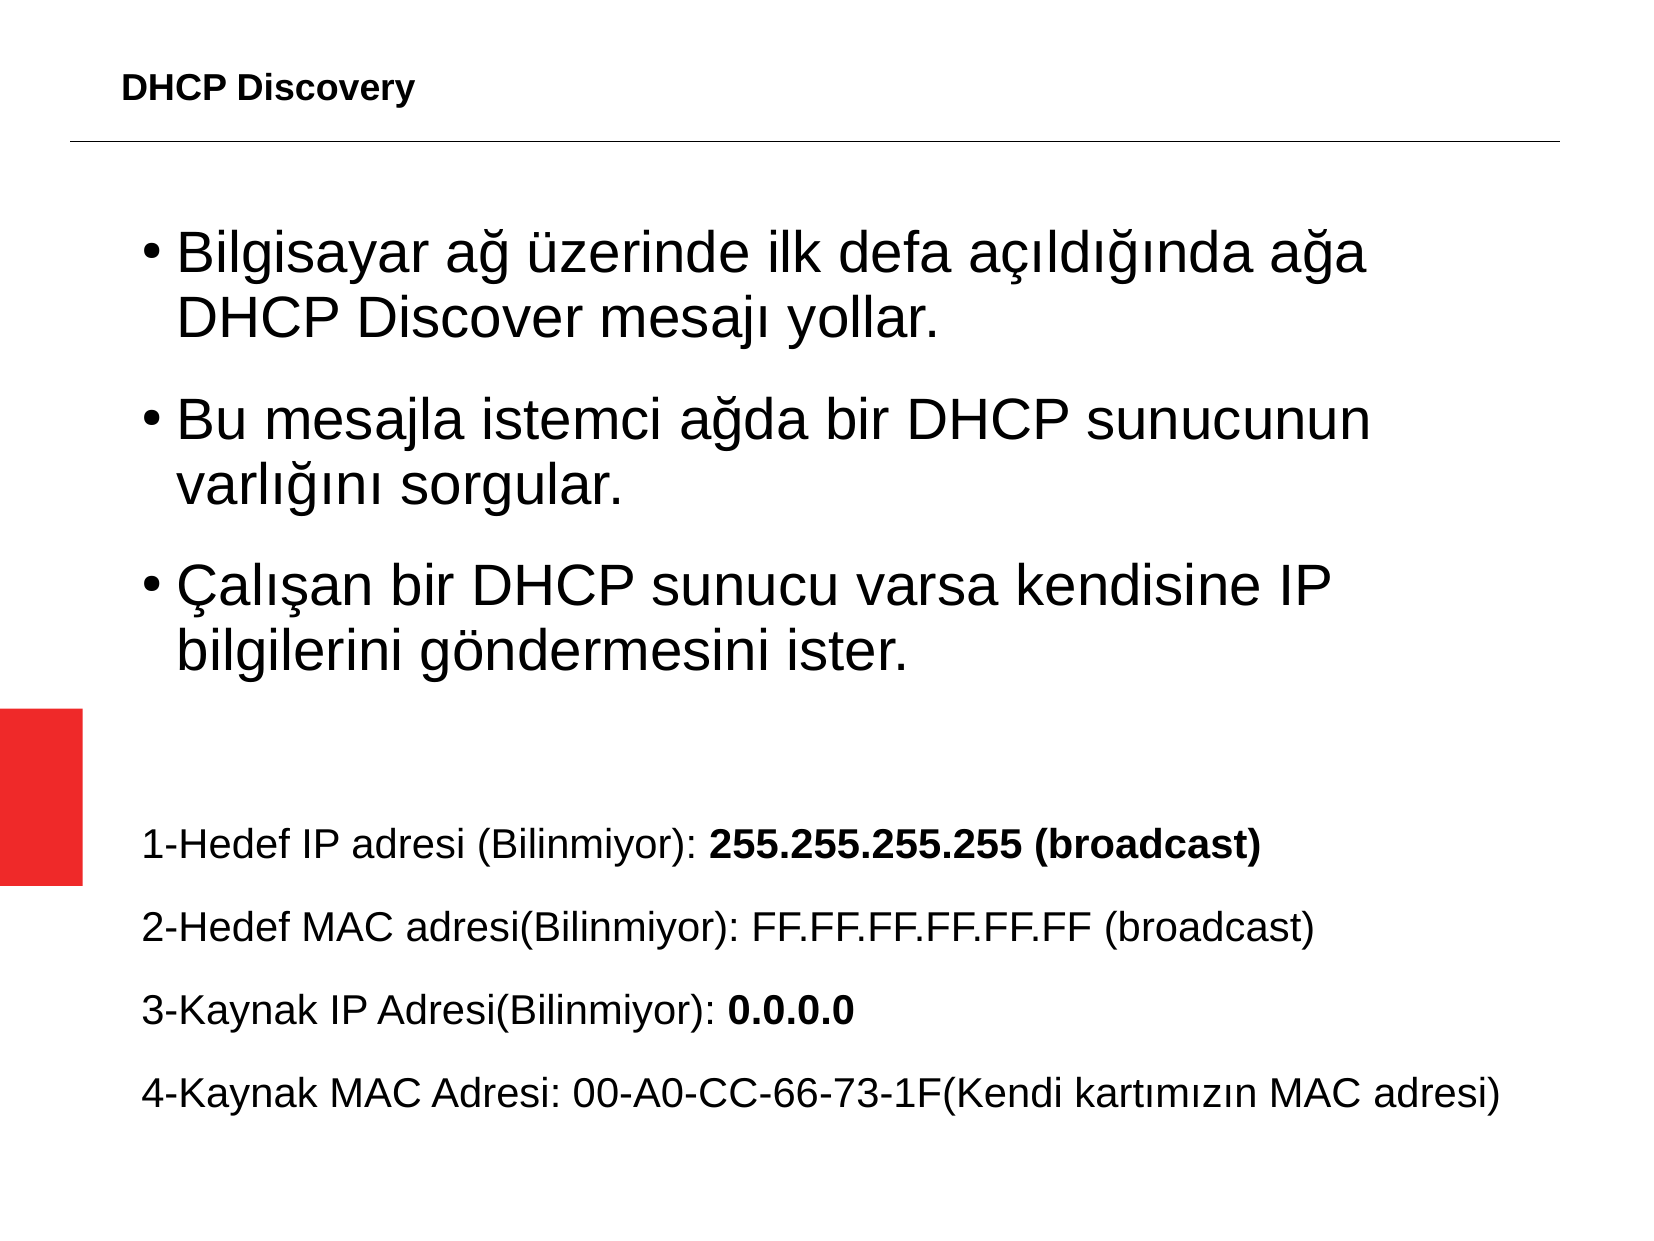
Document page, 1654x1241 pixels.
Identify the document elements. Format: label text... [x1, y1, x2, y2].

text_box Bilgisayar ağ üzerinde ilk defa açıldığında ağa DHCP Discover mesajı yollar. Bu mesajla istemci ağda bir DHCP sunucunun varlığını sorgular. Çalışan bir DHCP sunucu varsa kendisine IP bilgilerini göndermesini ister. 1-Hedef IP adresi (Bilinmiyor): 255.255.255.255 (broadcast) 2-Hedef MAC adresi(Bilinmiyor): FF.FF.FF.FF.FF.FF (broadcast) 3-Kaynak IP Adresi(Bilinmiyor): 0.0.0.0 4-Kaynak MAC Adresi: 00-A0-CC-66-73-1F(Kendi kartımızın MAC adresi) [126, 212, 1548, 1171]
text_box DHCP Discovery [106, 59, 1536, 116]
